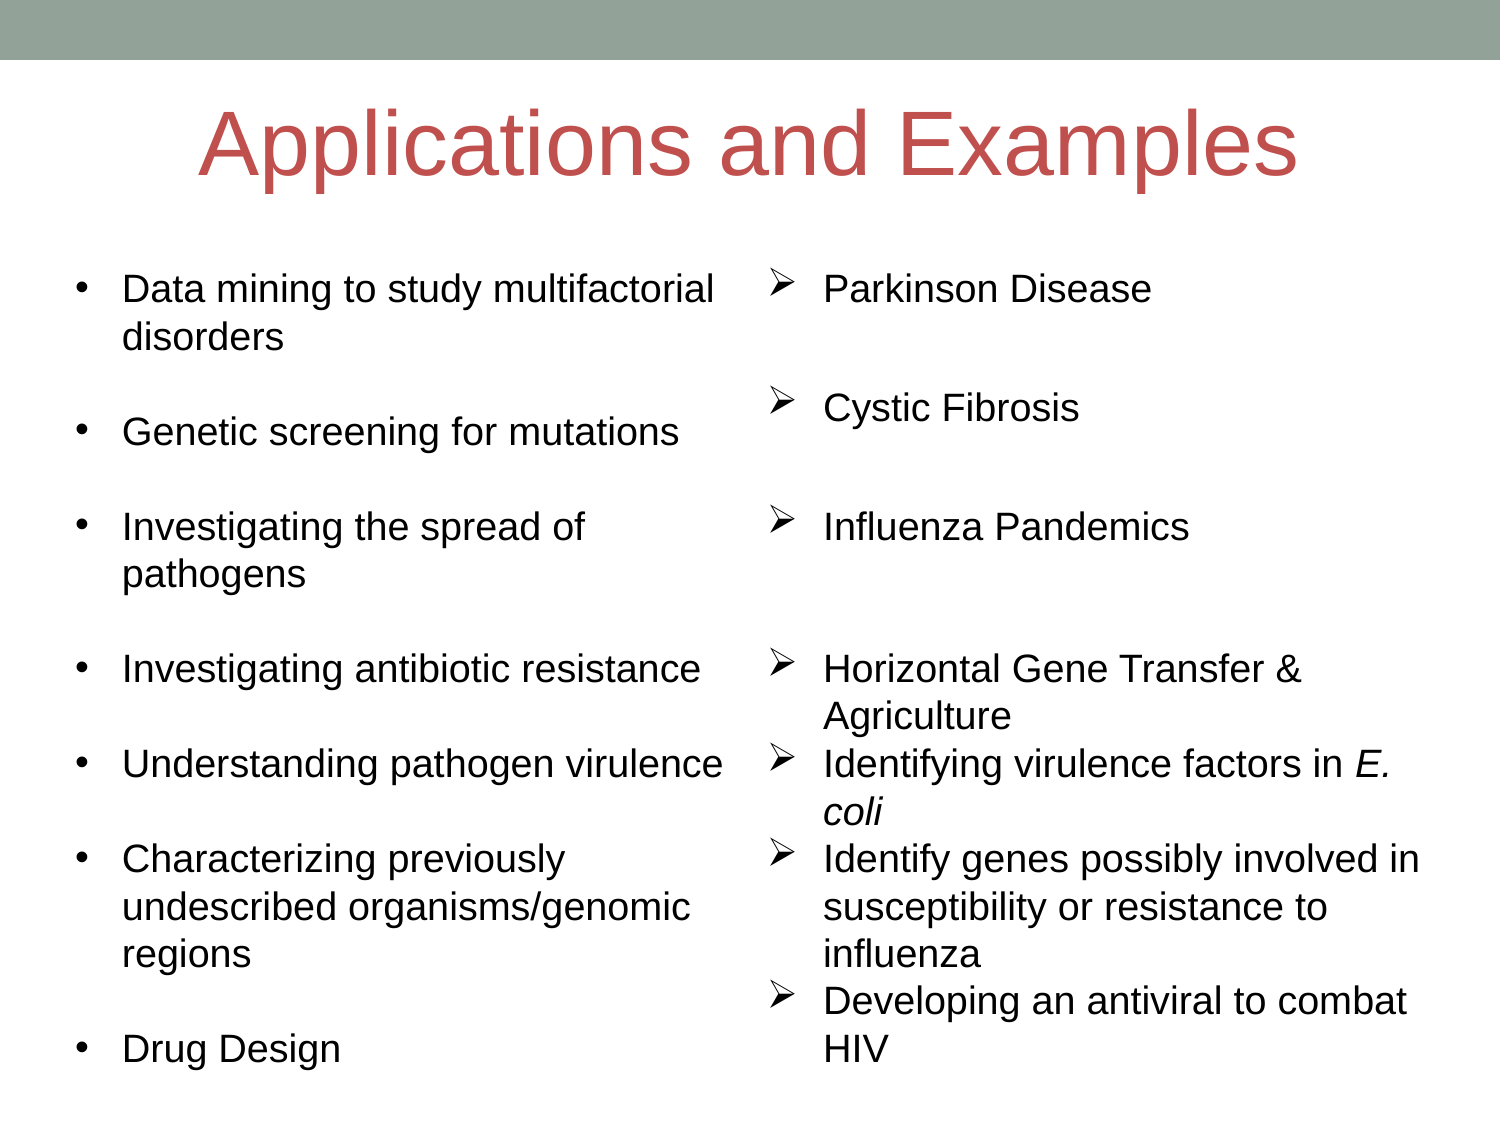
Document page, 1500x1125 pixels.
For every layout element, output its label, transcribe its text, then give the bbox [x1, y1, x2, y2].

title Applications and Examples [75, 44, 1425, 233]
list Parkinson Disease Cystic Fibrosis Influenza Pandemics Horizontal Gene Transfer & Agriculture Identifying virulence factors in E. coli Identify genes possibly involved in susceptibility or resistance to influenza Developing an antiviral to combat HIV [766, 263, 1426, 1068]
list Data mining to study multifactorial disorders Genetic screening for mutations Investigating the spread of pathogens Investigating antibiotic resistance Understanding pathogen virulence Characterizing previously undescribed organisms/genomic regions Drug Design [75, 263, 734, 1068]
